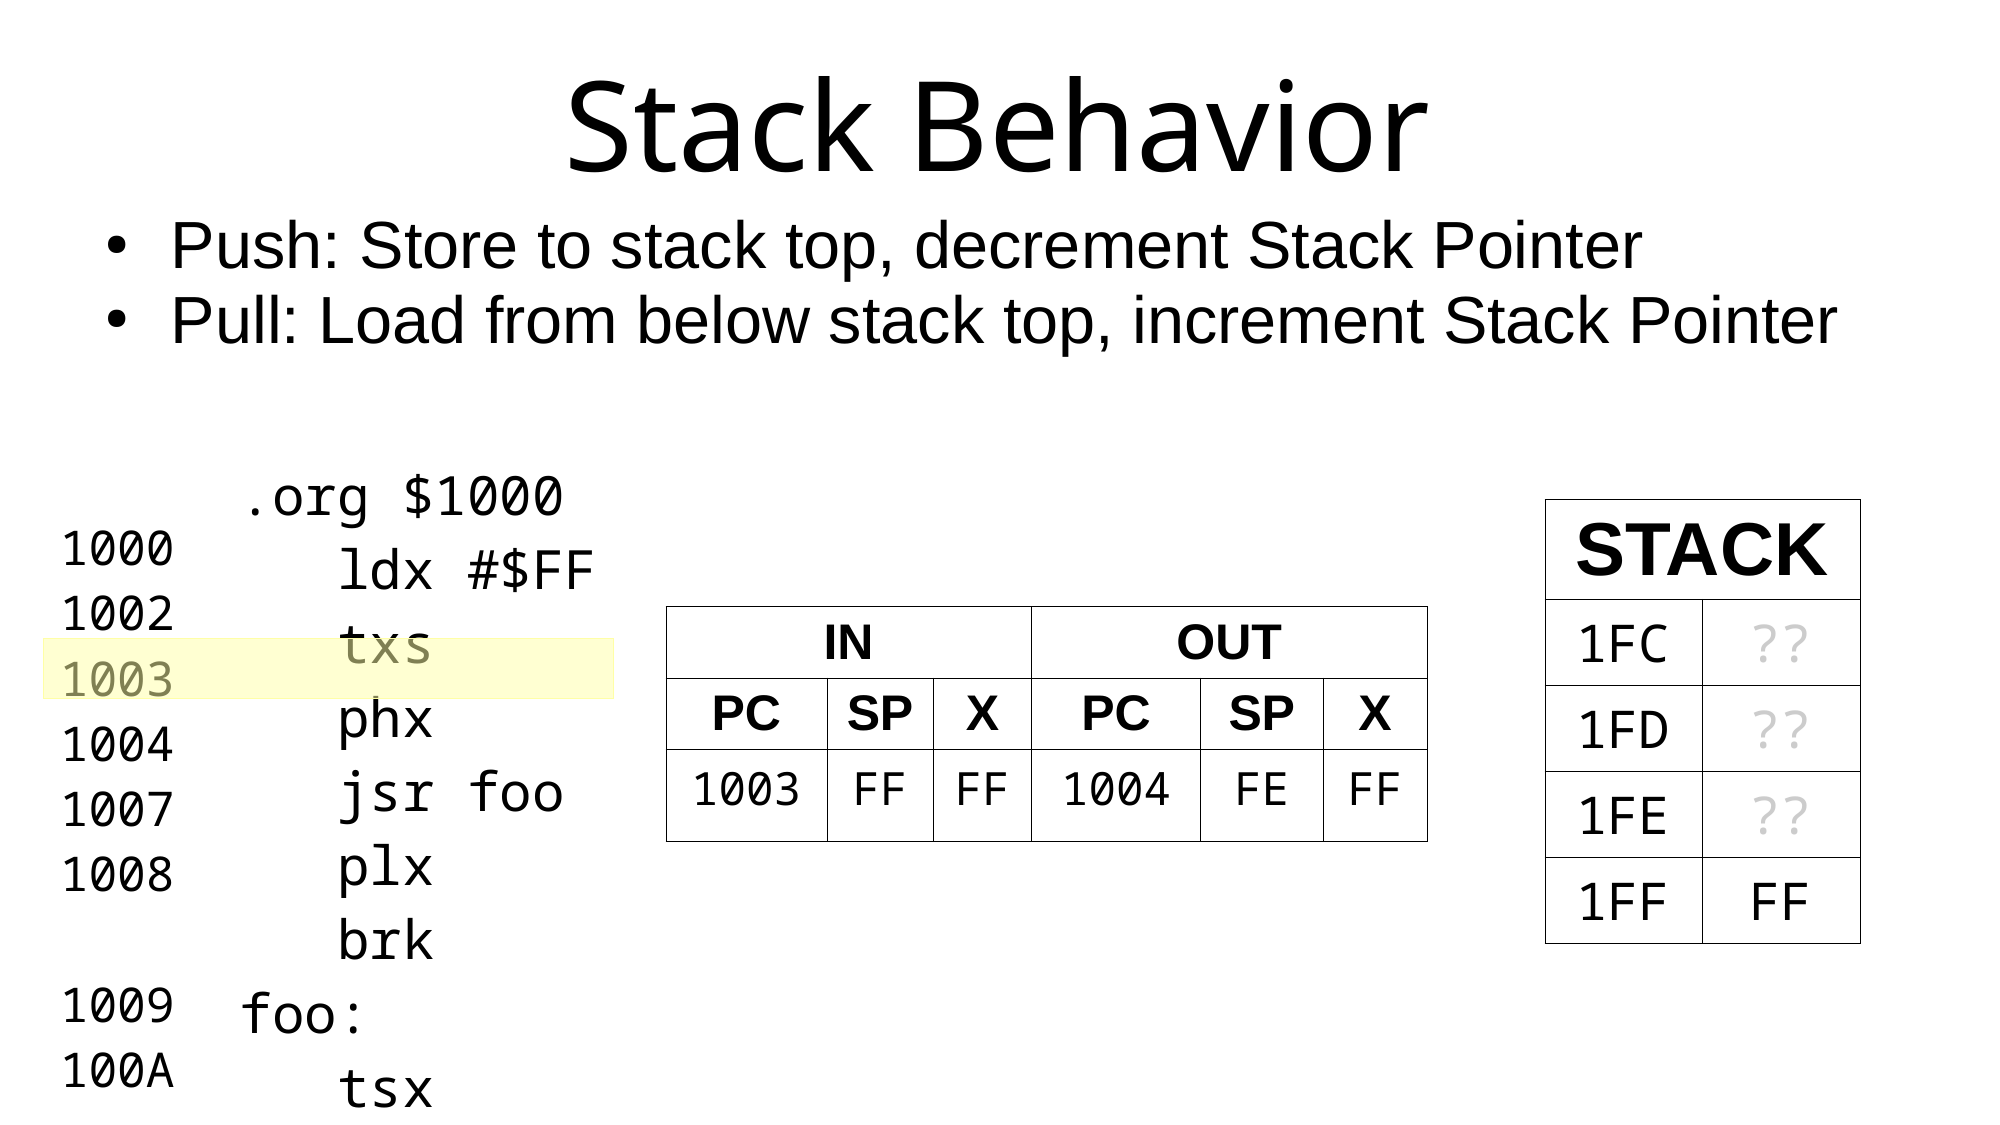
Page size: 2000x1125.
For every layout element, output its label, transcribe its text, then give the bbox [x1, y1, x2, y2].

table_cell 1FF [1546, 858, 1702, 943]
text_box [43, 638, 614, 699]
table_cell X [934, 679, 1031, 749]
table_cell FF [1703, 858, 1860, 943]
table_cell 1003 [667, 750, 827, 841]
text_box .org $1000 ldx #$FF txs phx jsr foo plx brk foo: tsx rts [225, 450, 782, 1075]
table_cell 1FC [1546, 600, 1702, 685]
table_cell 1FE [1546, 772, 1702, 857]
table_cell SP [1201, 679, 1323, 749]
table_cell ?? [1703, 772, 1860, 857]
table_cell 1FD [1546, 686, 1702, 771]
table_cell PC [667, 679, 827, 749]
table_cell FF [934, 750, 1031, 841]
text_box Push: Store to stack top, decrement Stack Pointer Pull: Load from below stack top, increment Stack Pointer [90, 201, 1856, 366]
table_cell 1004 [1032, 750, 1200, 841]
table_cell SP [828, 679, 933, 749]
table_cell FF [828, 750, 933, 841]
table_cell PC [1032, 679, 1200, 749]
text_box 1000 1002 1003 1004 1007 1008 1009 100A [45, 506, 226, 638]
table_cell X [1324, 679, 1427, 749]
text_box 1000 1002 1003 1004 1007 1008 1009 100A [45, 699, 226, 1077]
table_header IN [667, 607, 1031, 678]
table_cell ?? [1703, 600, 1860, 685]
table_header STACK [1546, 500, 1860, 599]
table_cell FF [1324, 750, 1427, 841]
title Stack Behavior [30, 22, 1966, 240]
table_cell ?? [1703, 686, 1860, 771]
table_header OUT [1032, 607, 1427, 678]
table_cell FE [1201, 750, 1323, 841]
